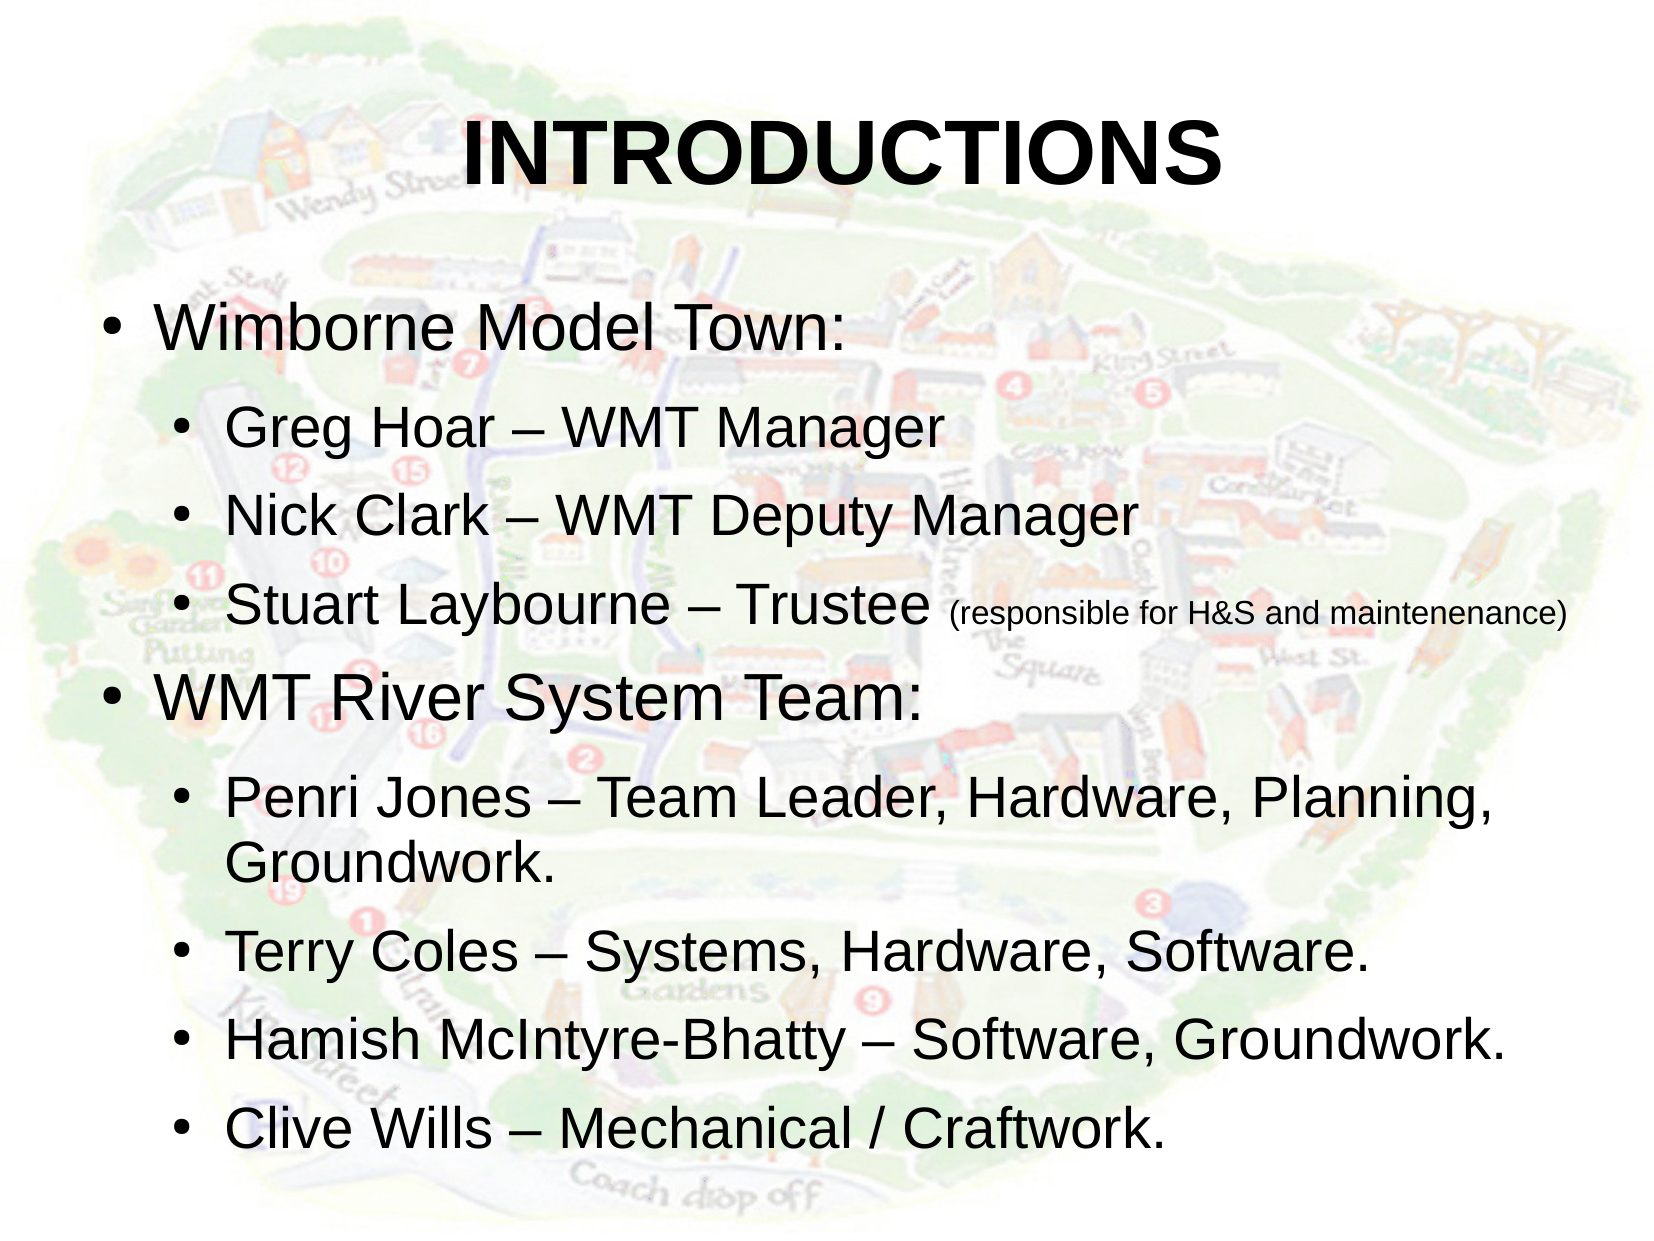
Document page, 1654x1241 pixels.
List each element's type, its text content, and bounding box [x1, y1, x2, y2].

picture [0, 0, 1654, 1241]
title INTRODUCTIONS [82, 49, 1571, 257]
list Wimborne Model Town: Greg Hoar – WMT Manager Nick Clark – WMT Deputy Manager Stuart Laybourne – Trustee (responsible for H&S and maintenenance) WMT River System Team: Penri Jones – Team Leader, Hardware, Planning, Groundwork. Terry Coles – Systems, Hardware, Software. Hamish McIntyre-Bhatty – Software, Groundwork. Clive Wills – Mechanical / Craftwork. [82, 290, 1571, 1161]
